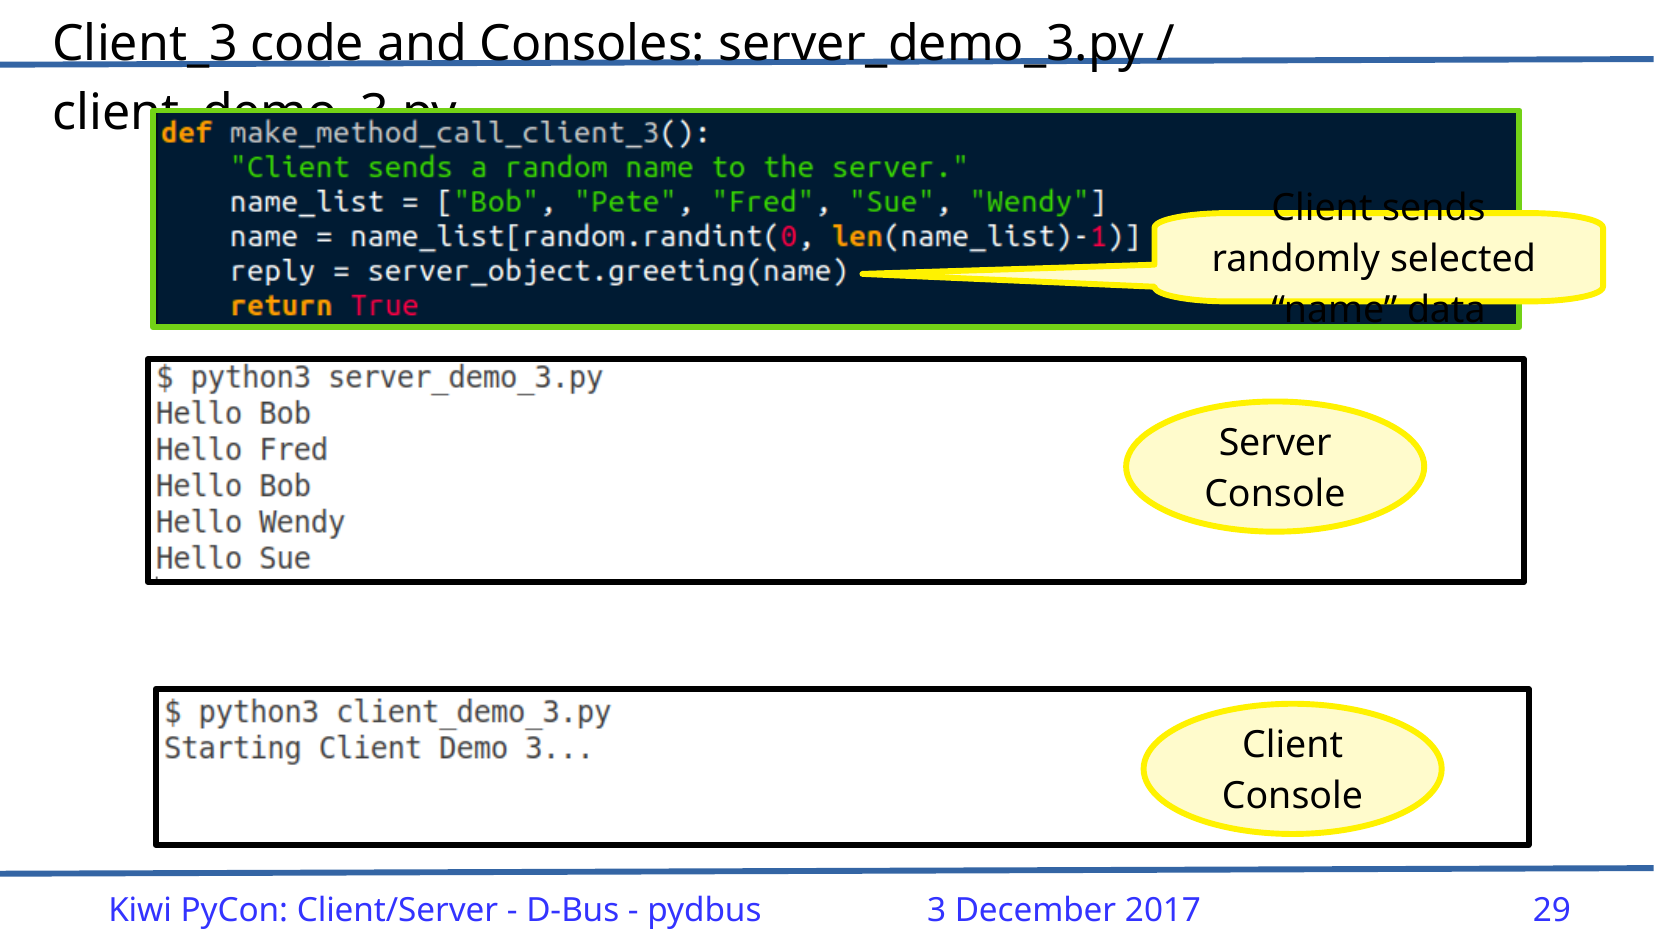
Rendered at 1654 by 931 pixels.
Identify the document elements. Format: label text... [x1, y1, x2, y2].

picture [150, 361, 1521, 580]
text_box Client Console [1143, 703, 1442, 834]
picture [1312, 312, 1322, 320]
picture [1412, 304, 1424, 320]
picture [1320, 202, 1330, 208]
picture [1449, 202, 1461, 213]
picture [1427, 202, 1438, 213]
text_box Server Console [1126, 401, 1425, 532]
text_box Client_3 code and Consoles: server_demo_3.py / client_demo_3.py [37, 0, 1540, 76]
picture [1406, 202, 1416, 208]
picture [158, 691, 1526, 842]
picture [1469, 312, 1479, 320]
picture [1434, 312, 1444, 320]
picture [1369, 304, 1379, 310]
picture [1341, 202, 1352, 213]
picture [155, 113, 1517, 325]
text_box Client sends randomly selected “name” data [862, 213, 1604, 302]
